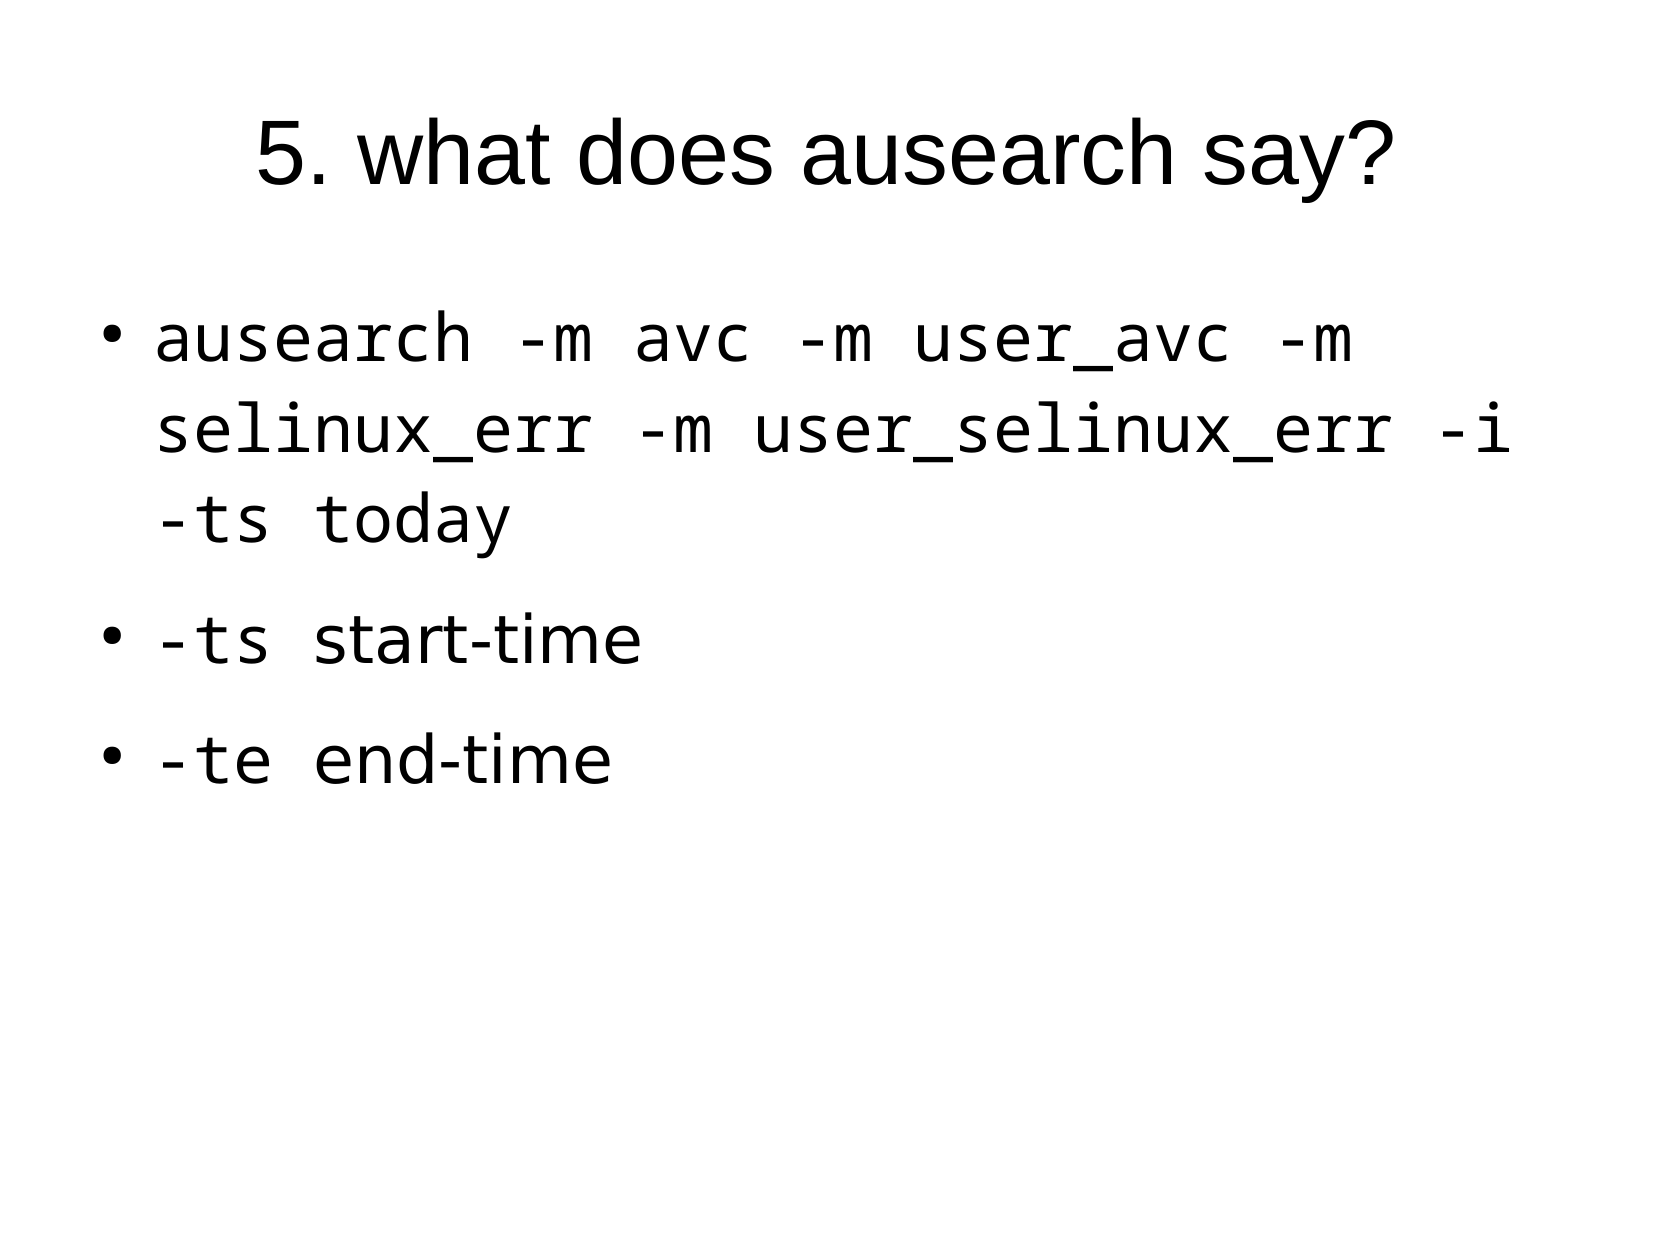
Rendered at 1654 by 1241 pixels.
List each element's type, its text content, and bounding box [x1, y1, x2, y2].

list ausearch -m avc -m user_avc -m selinux_err -m user_selinux_err -i -ts today -ts start-time -te end-time [82, 290, 1571, 1010]
title 5. what does ausearch say? [82, 49, 1571, 257]
